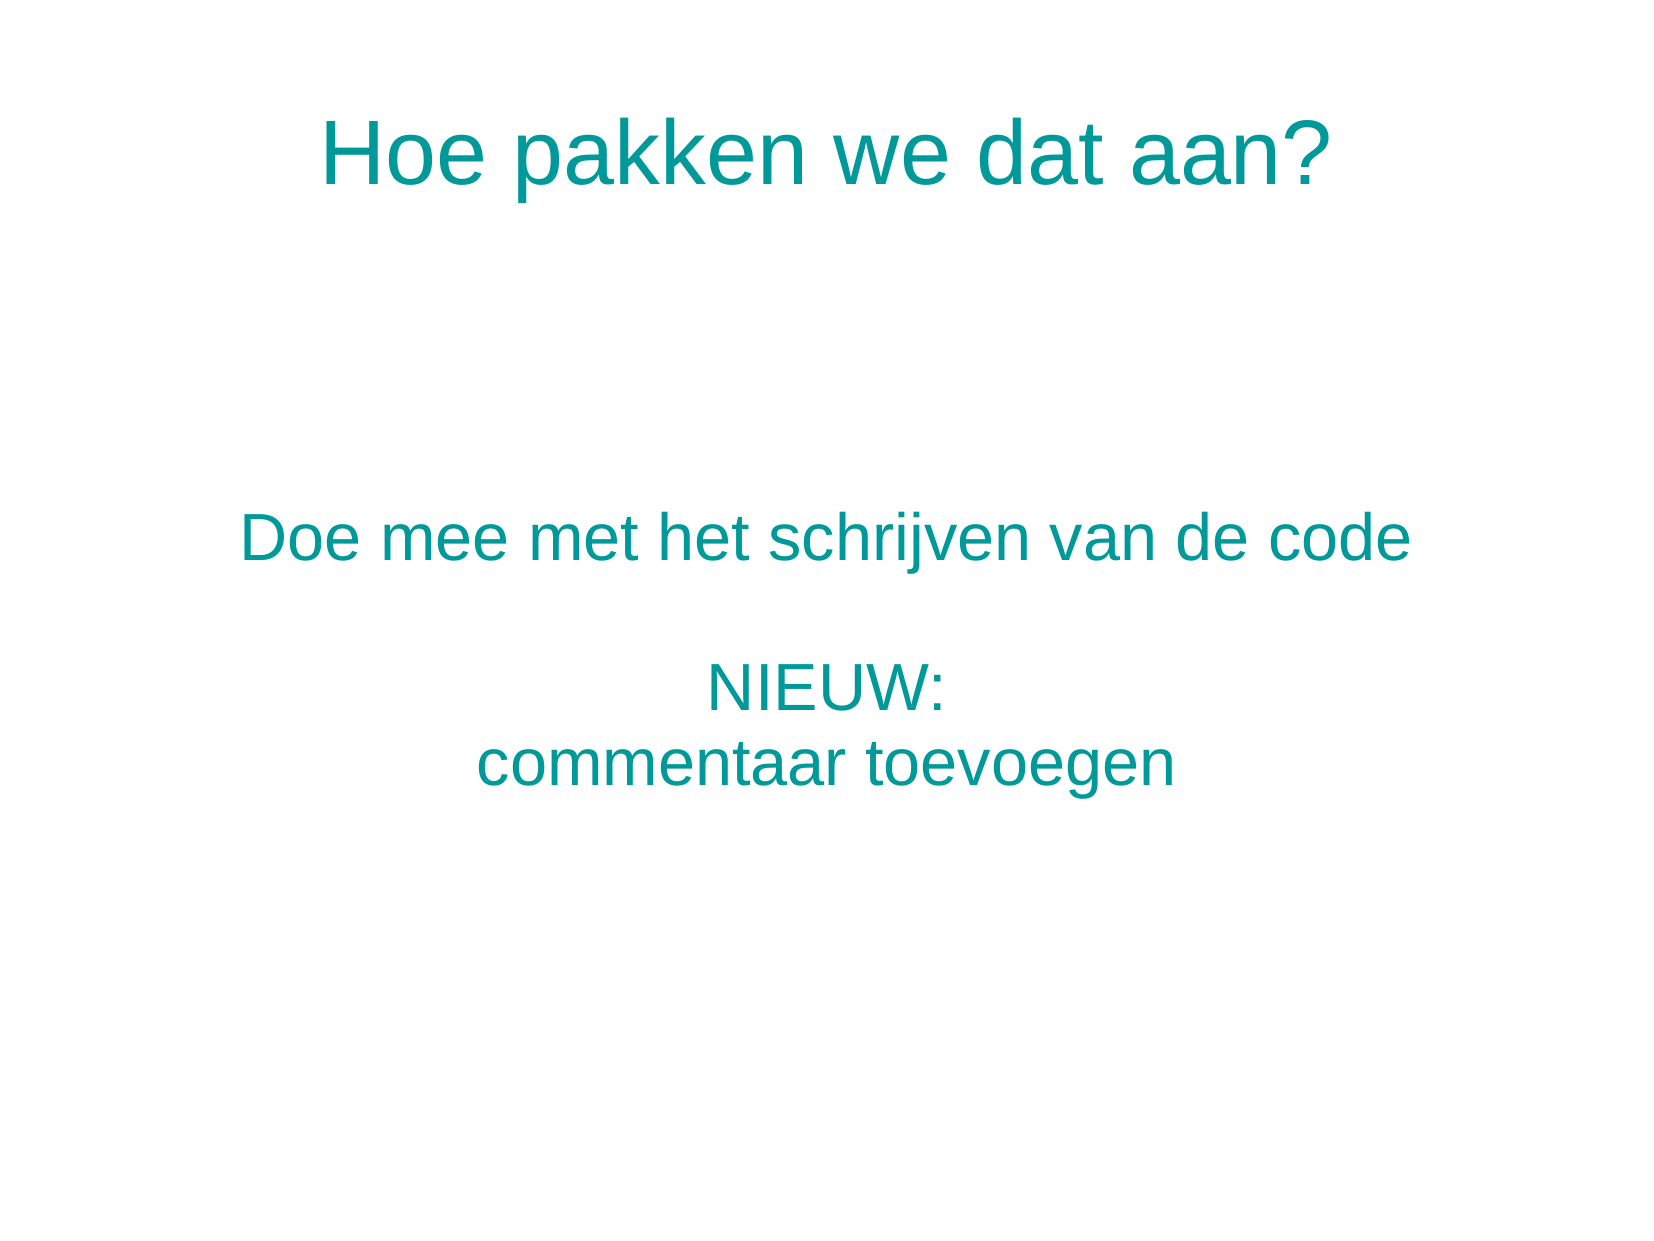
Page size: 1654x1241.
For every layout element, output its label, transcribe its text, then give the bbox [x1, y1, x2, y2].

subtitle Doe mee met het schrijven van de code NIEUW: commentaar toevoegen [82, 290, 1571, 1010]
title Hoe pakken we dat aan? [82, 49, 1571, 257]
